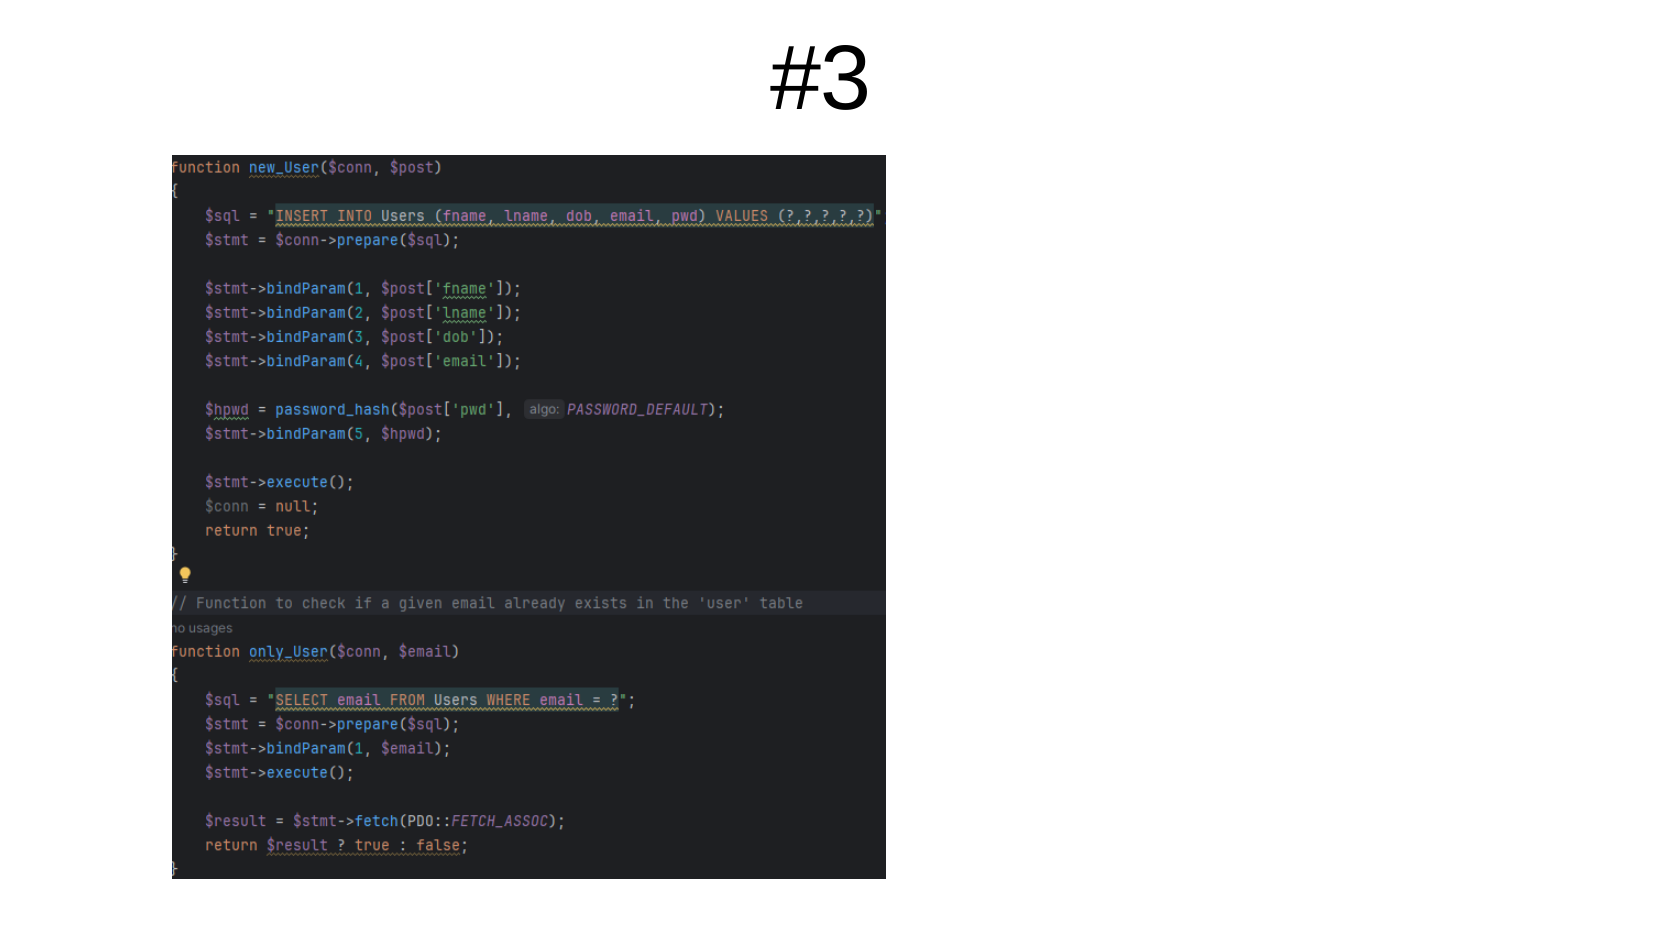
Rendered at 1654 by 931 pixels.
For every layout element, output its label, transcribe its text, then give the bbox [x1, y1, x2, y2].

title #3 [76, 0, 1565, 156]
picture [172, 155, 886, 879]
